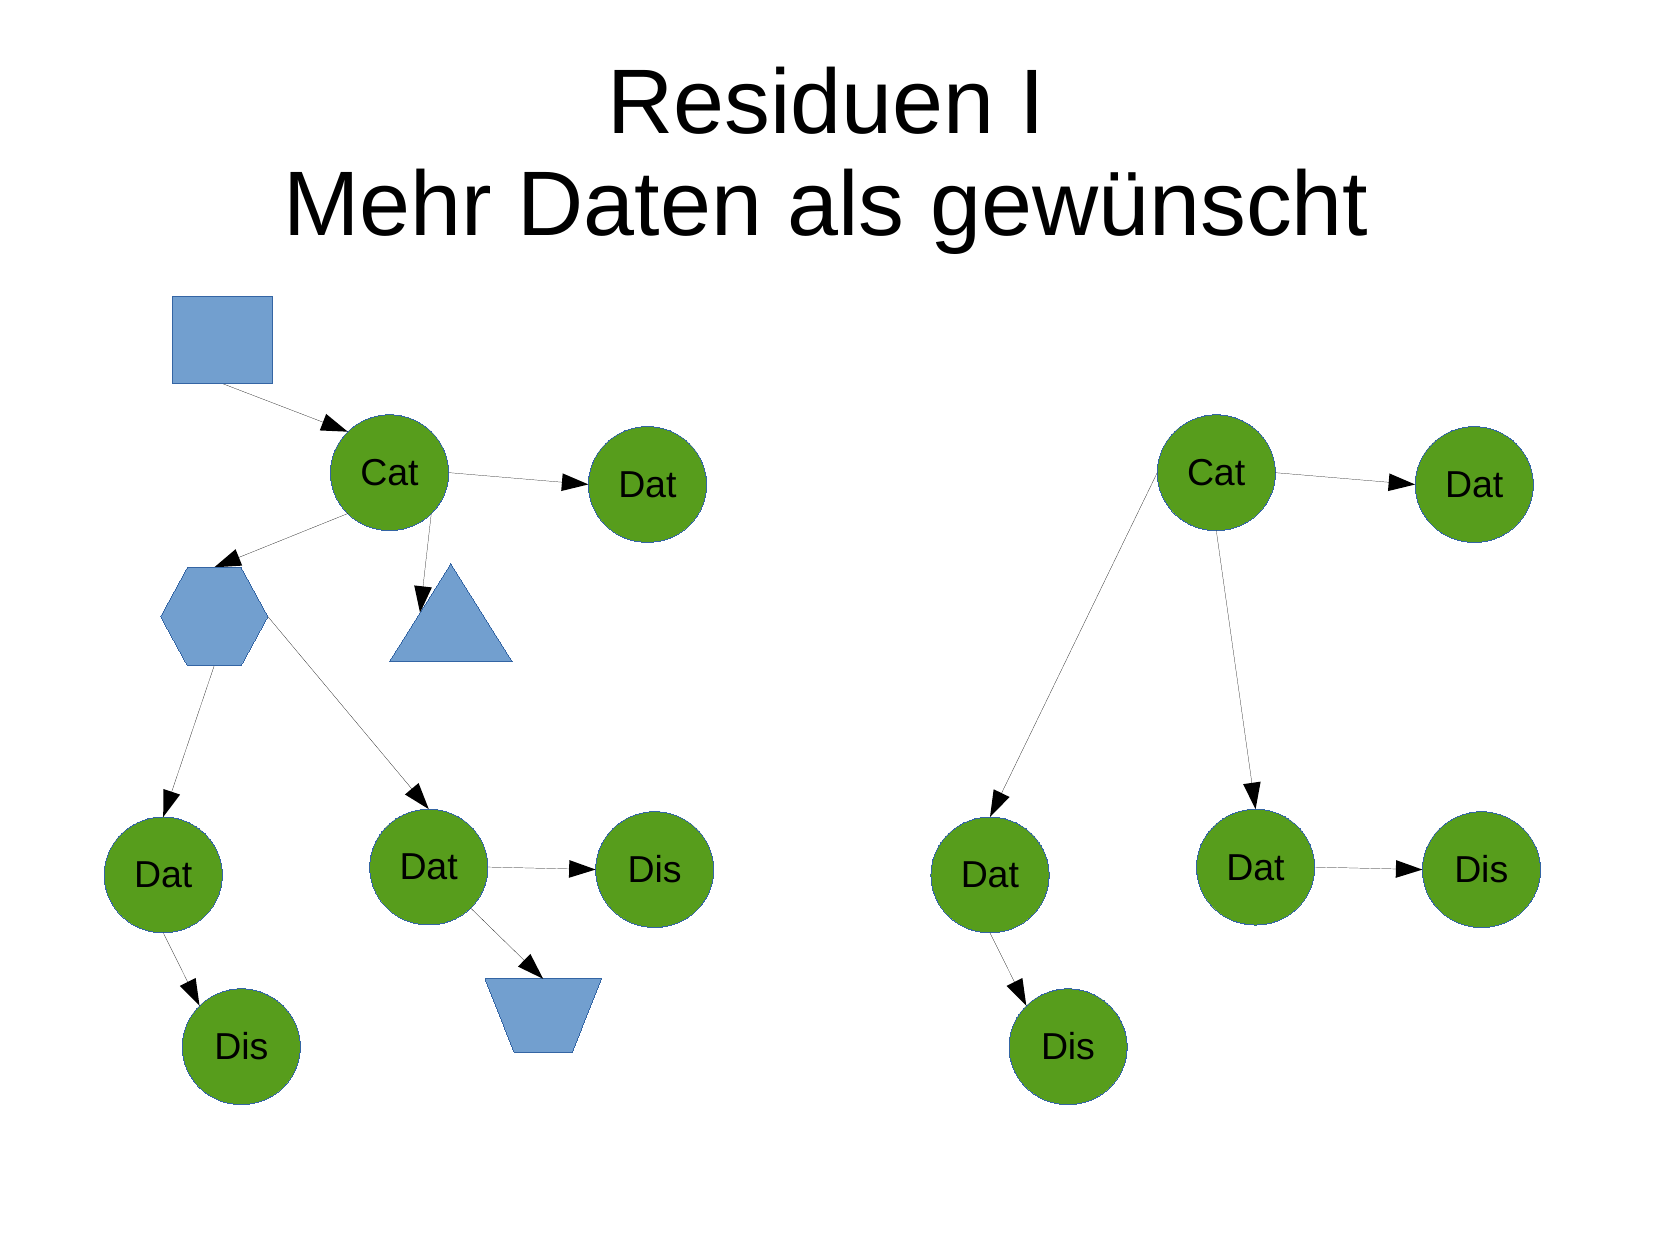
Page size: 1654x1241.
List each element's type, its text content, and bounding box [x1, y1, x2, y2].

text_box Dat [369, 809, 488, 925]
text_box Dat [1415, 426, 1534, 543]
text_box Dis [1422, 811, 1541, 928]
text_box [160, 567, 268, 666]
text_box [389, 563, 513, 662]
text_box Dat [104, 816, 223, 933]
text_box Dat [588, 426, 707, 543]
text_box Cat [1157, 414, 1276, 531]
text_box Dat [1196, 809, 1315, 926]
text_box Dis [595, 811, 714, 928]
text_box Dat [930, 817, 1050, 933]
text_box Dis [182, 988, 301, 1105]
text_box [172, 296, 273, 384]
text_box Cat [330, 414, 449, 531]
text_box Dis [1009, 988, 1128, 1105]
text_box [485, 978, 602, 1053]
title Residuen I Mehr Daten als gewünscht [82, 49, 1571, 257]
